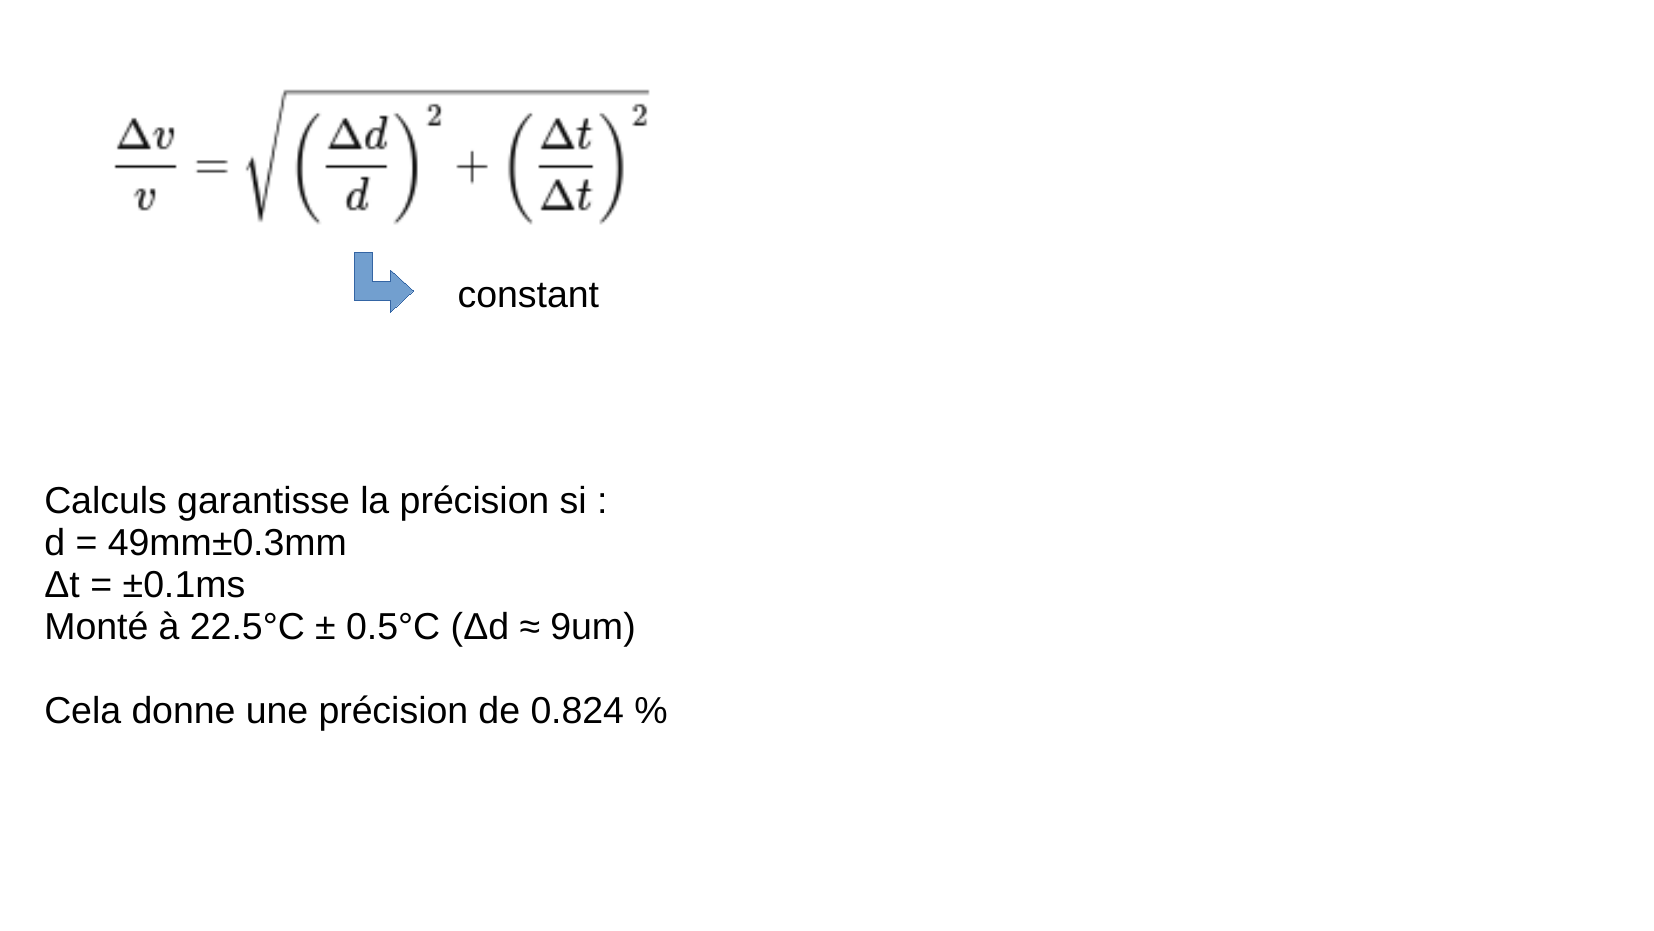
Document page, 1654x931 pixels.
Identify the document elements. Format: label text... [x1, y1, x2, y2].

picture [55, 58, 680, 253]
text_box [354, 252, 414, 313]
text_box constant [442, 265, 1477, 325]
text_box Calculs garantisse la précision si : d = 49mm±0.3mm Δt = ±0.1ms Monté à 22.5°C ± 0.5°C (Δd ≈ 9um) Cela donne une précision de 0.824 % [29, 472, 1063, 740]
